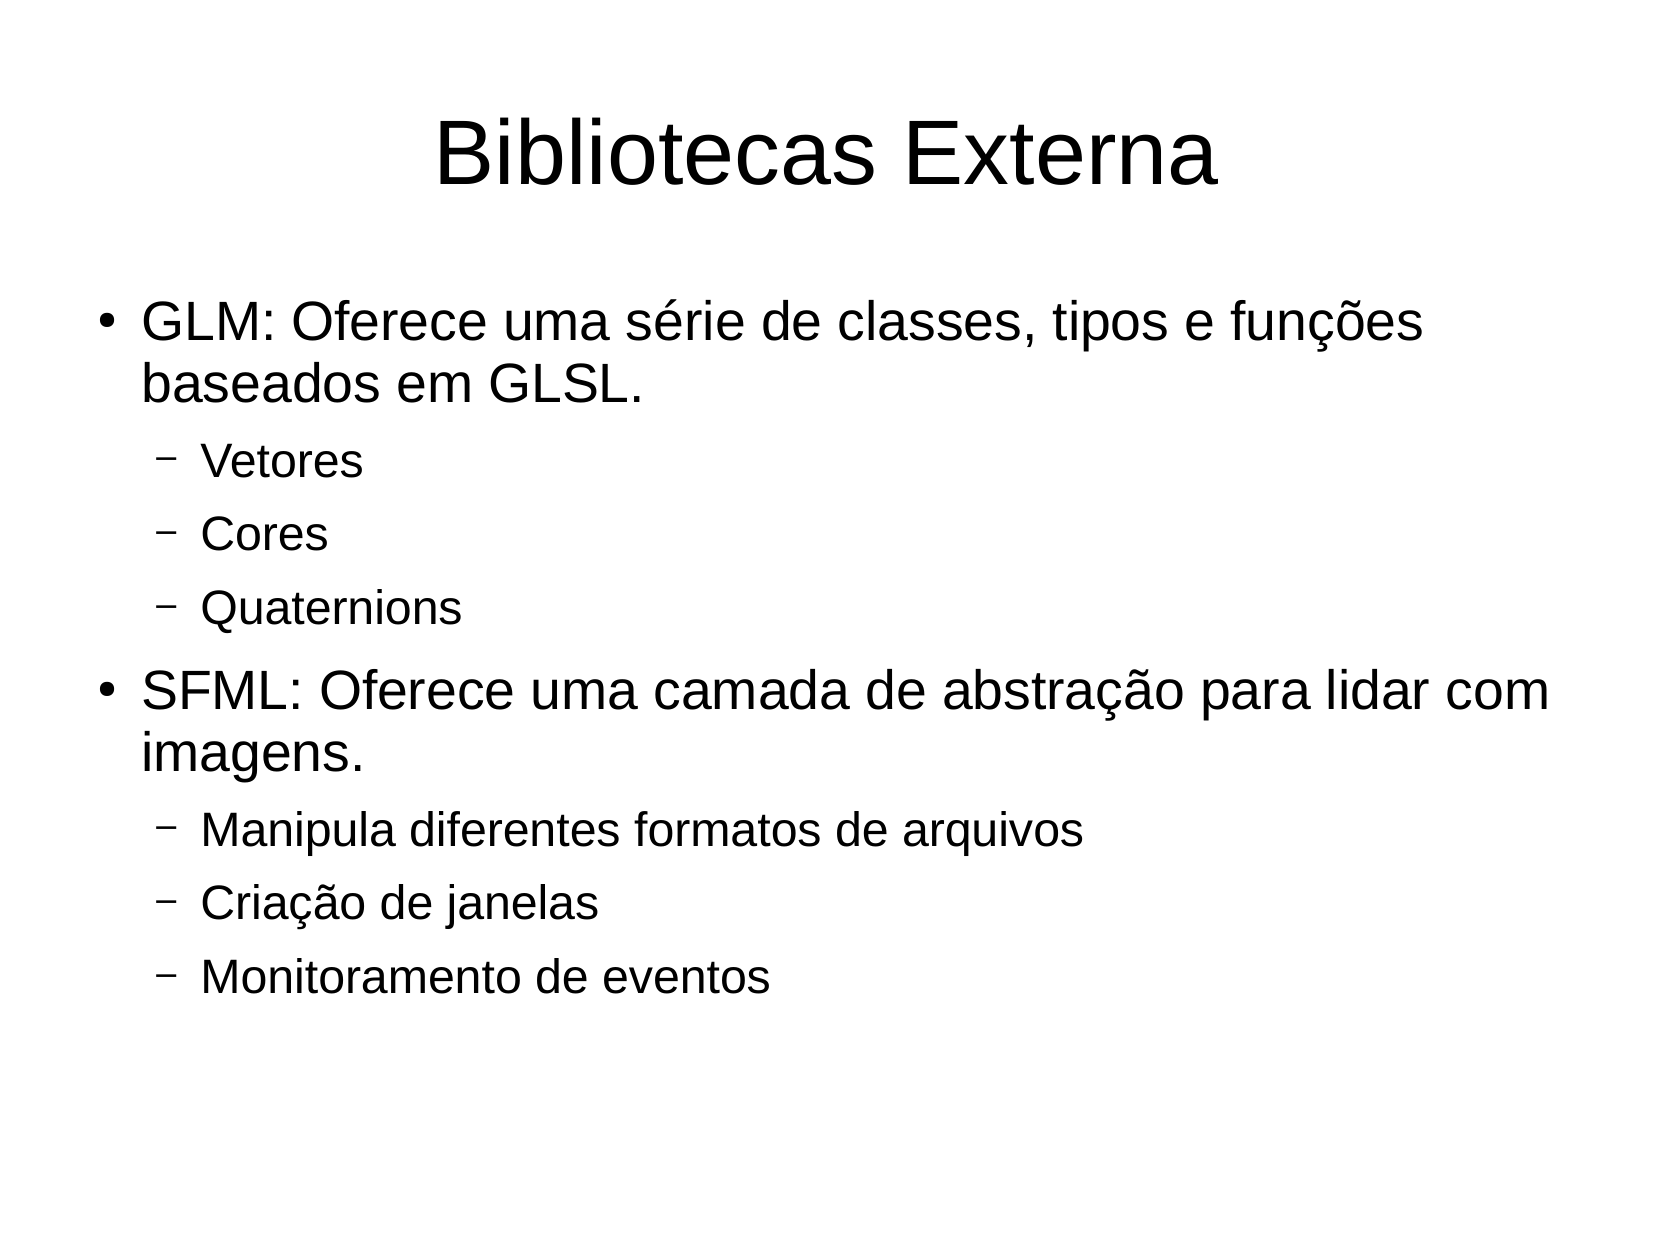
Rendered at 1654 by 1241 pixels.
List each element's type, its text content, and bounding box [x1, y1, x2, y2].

title Bibliotecas Externa [82, 49, 1571, 257]
list GLM: Oferece uma série de classes, tipos e funções baseados em GLSL. Vetores Cores Quaternions SFML: Oferece uma camada de abstração para lidar com imagens. Manipula diferentes formatos de arquivos Criação de janelas Monitoramento de eventos [82, 290, 1571, 1010]
